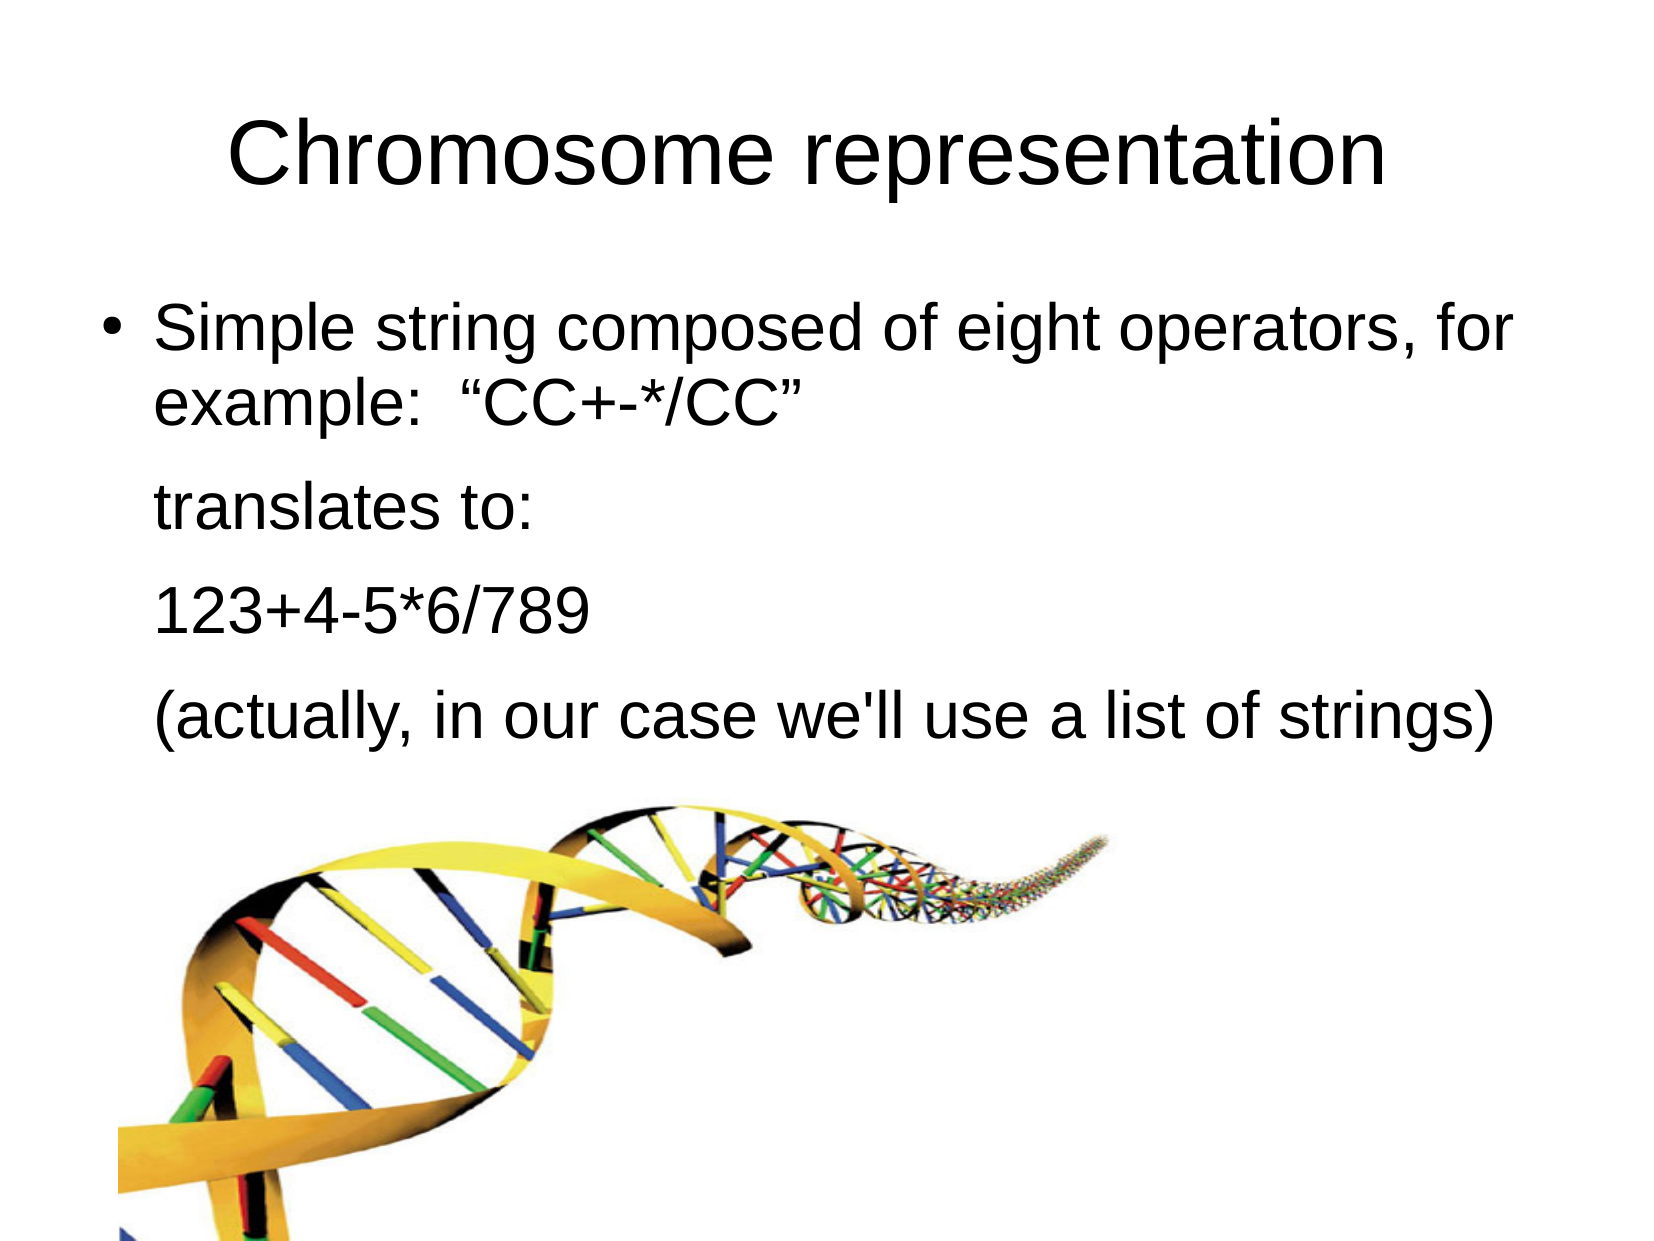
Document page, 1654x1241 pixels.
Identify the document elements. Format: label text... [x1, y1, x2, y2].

title Chromosome representation [82, 56, 1571, 250]
picture [118, 787, 1126, 1241]
list Simple string composed of eight operators, for example: “CC+-*/CC” translates to: 123+4-5*6/789 (actually, in our case we'll use a list of strings) [82, 290, 1571, 1109]
